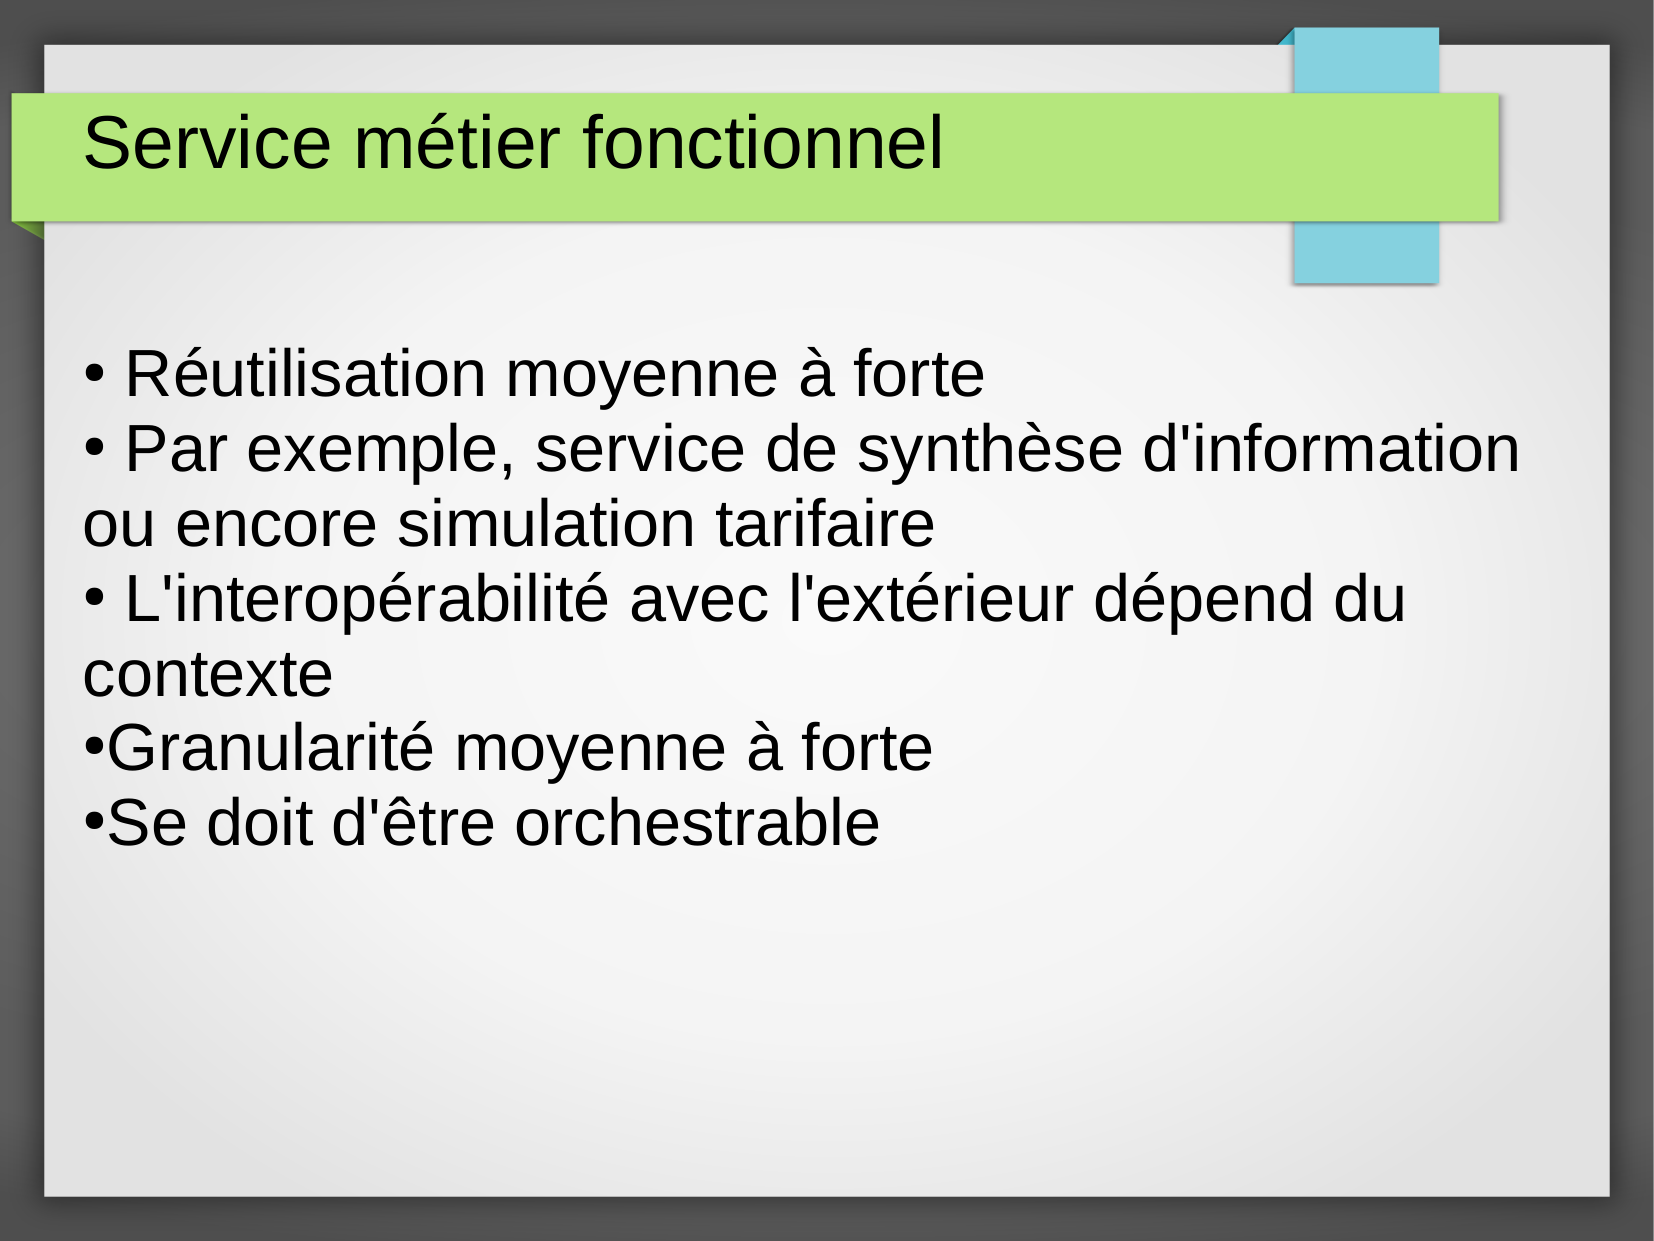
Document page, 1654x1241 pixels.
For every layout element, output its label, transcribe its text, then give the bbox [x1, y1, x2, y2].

subtitle Réutilisation moyenne à forte Par exemple, service de synthèse d'information ou encore simulation tarifaire L'interopérabilité avec l'extérieur dépend du contexte Granularité moyenne à forte Se doit d'être orchestrable [82, 49, 1571, 1010]
picture [0, 0, 1654, 1241]
